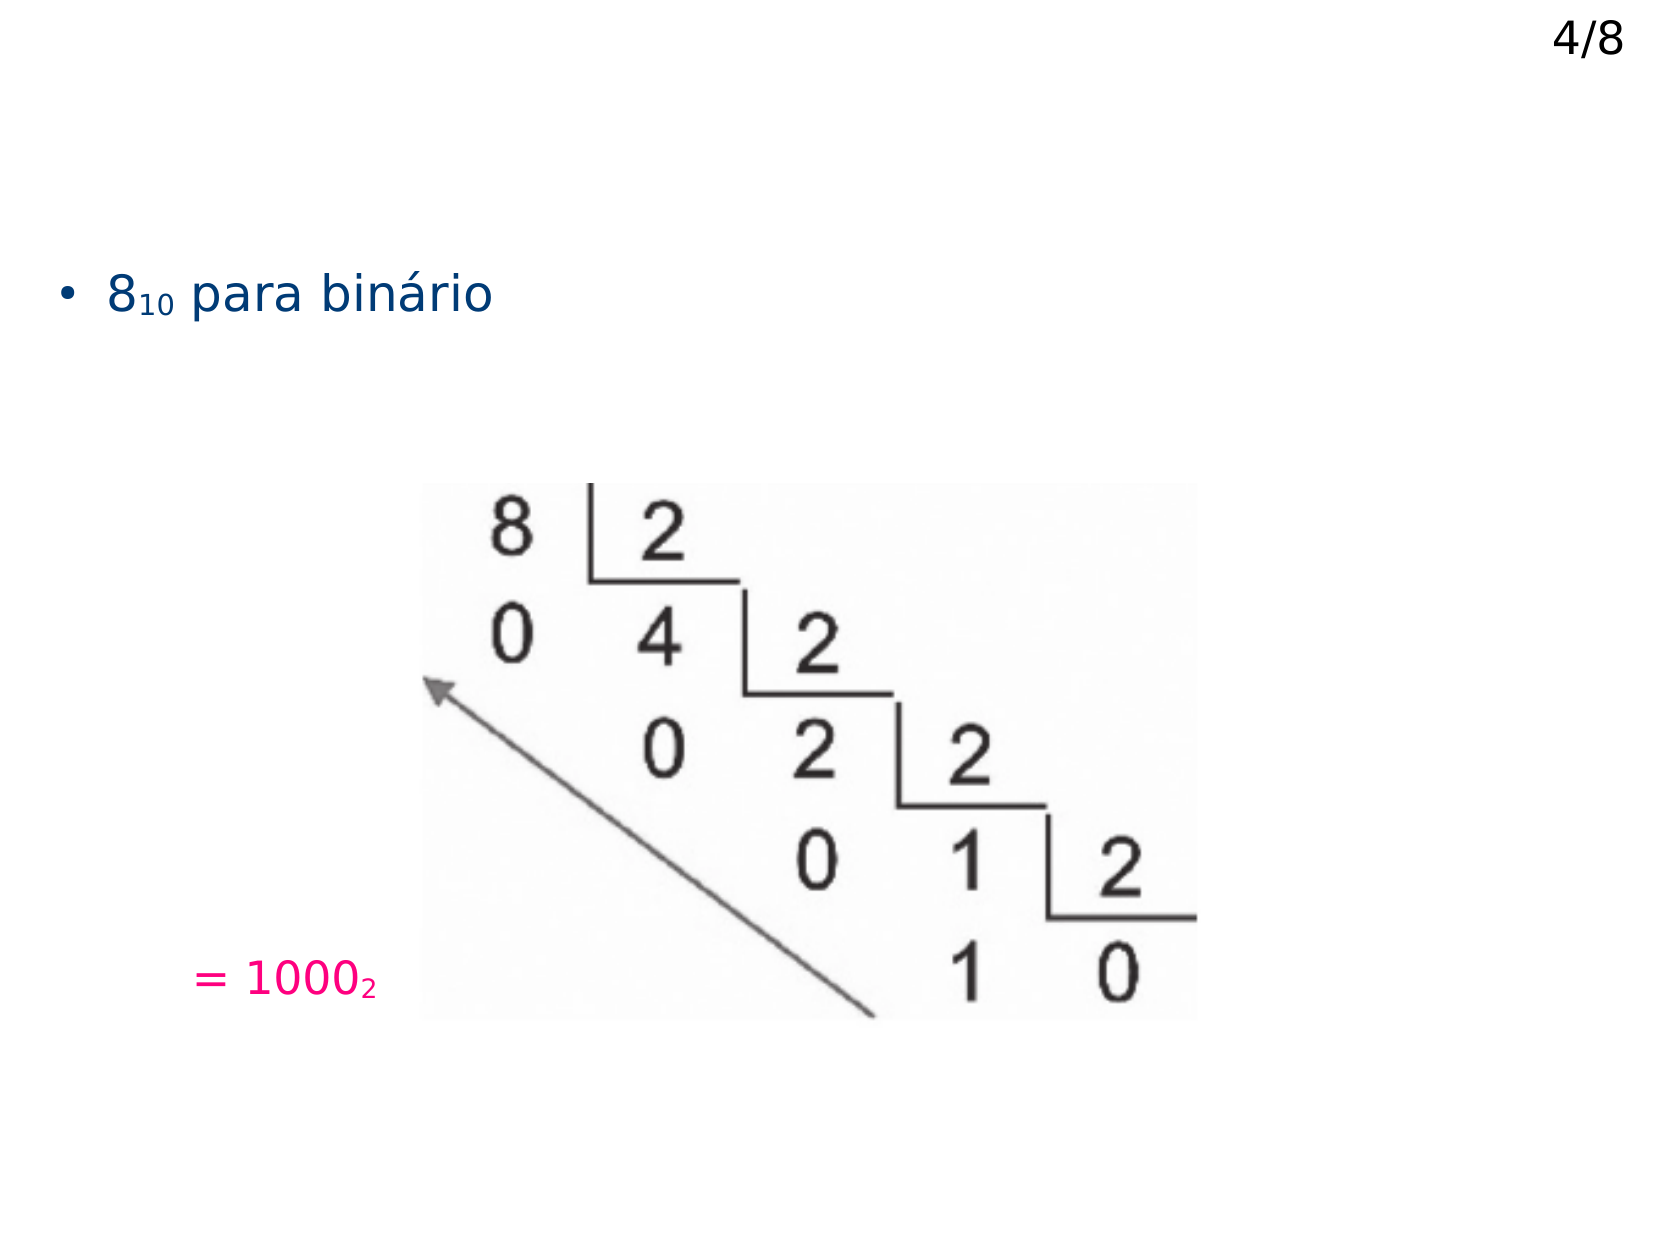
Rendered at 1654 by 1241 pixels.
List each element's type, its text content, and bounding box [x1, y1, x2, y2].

picture [404, 483, 1205, 1028]
text_box = 10002 [177, 944, 579, 1058]
list 810 para binário [59, 236, 1625, 1211]
